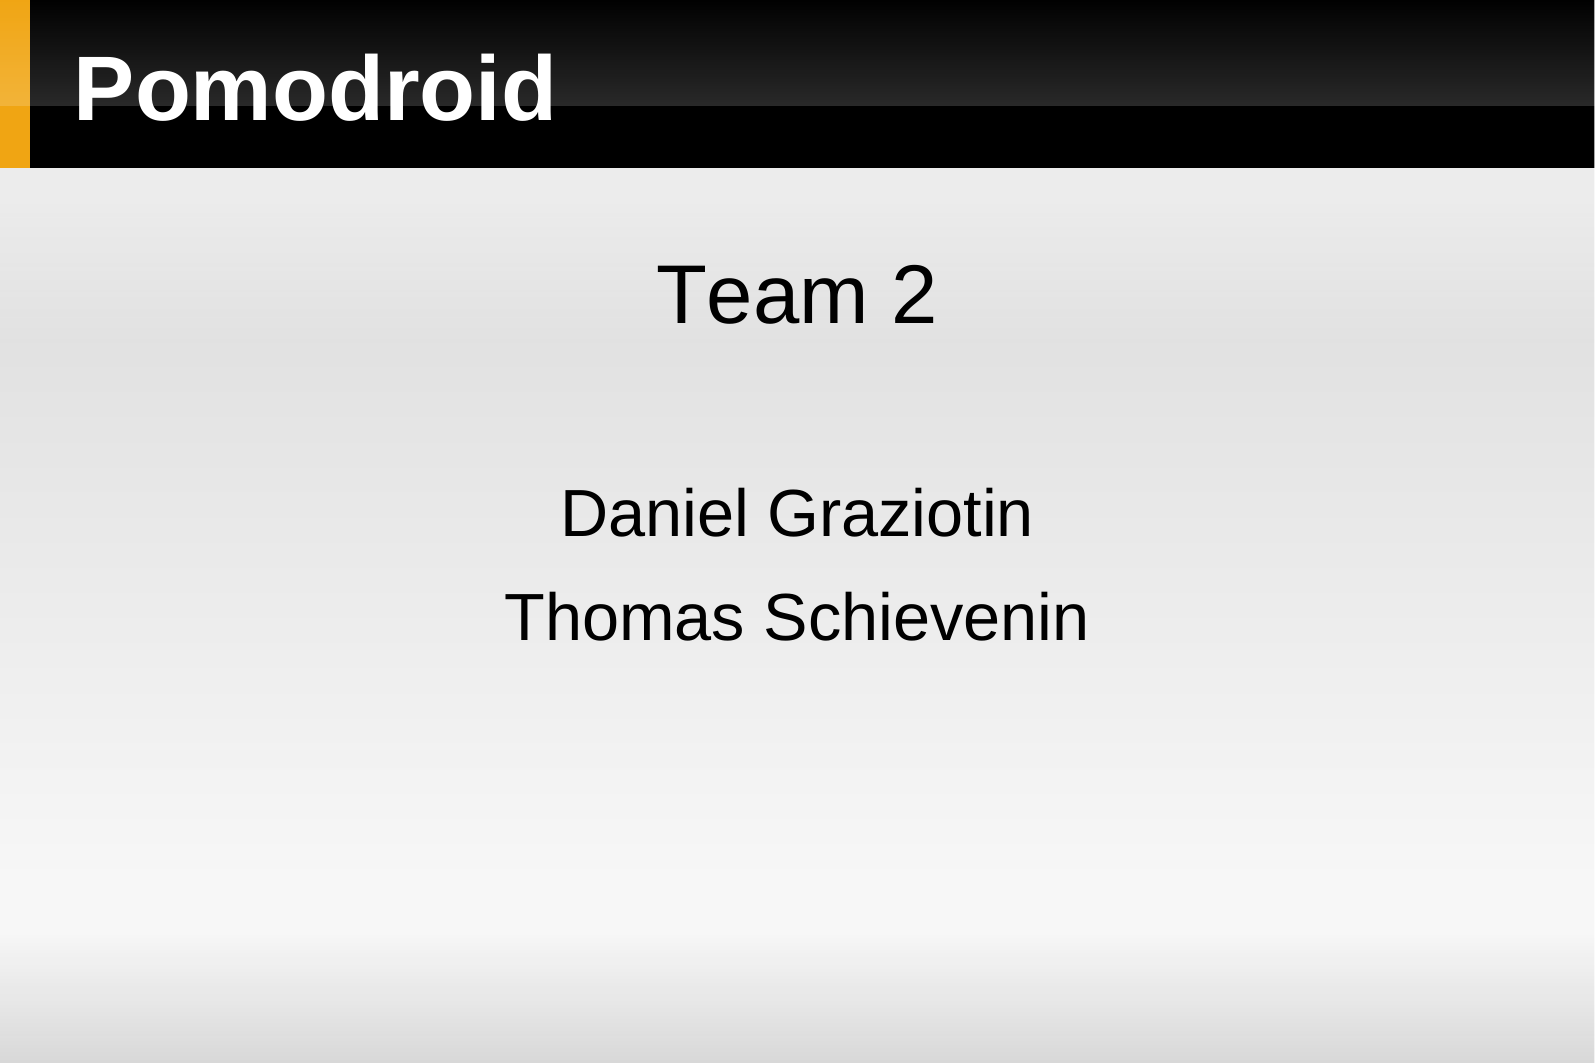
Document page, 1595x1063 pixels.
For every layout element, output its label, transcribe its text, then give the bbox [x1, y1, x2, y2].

list Team 2 Daniel Graziotin Thomas Schievenin [79, 248, 1515, 936]
title Pomodroid [74, 7, 1510, 171]
picture [0, 0, 1595, 1063]
